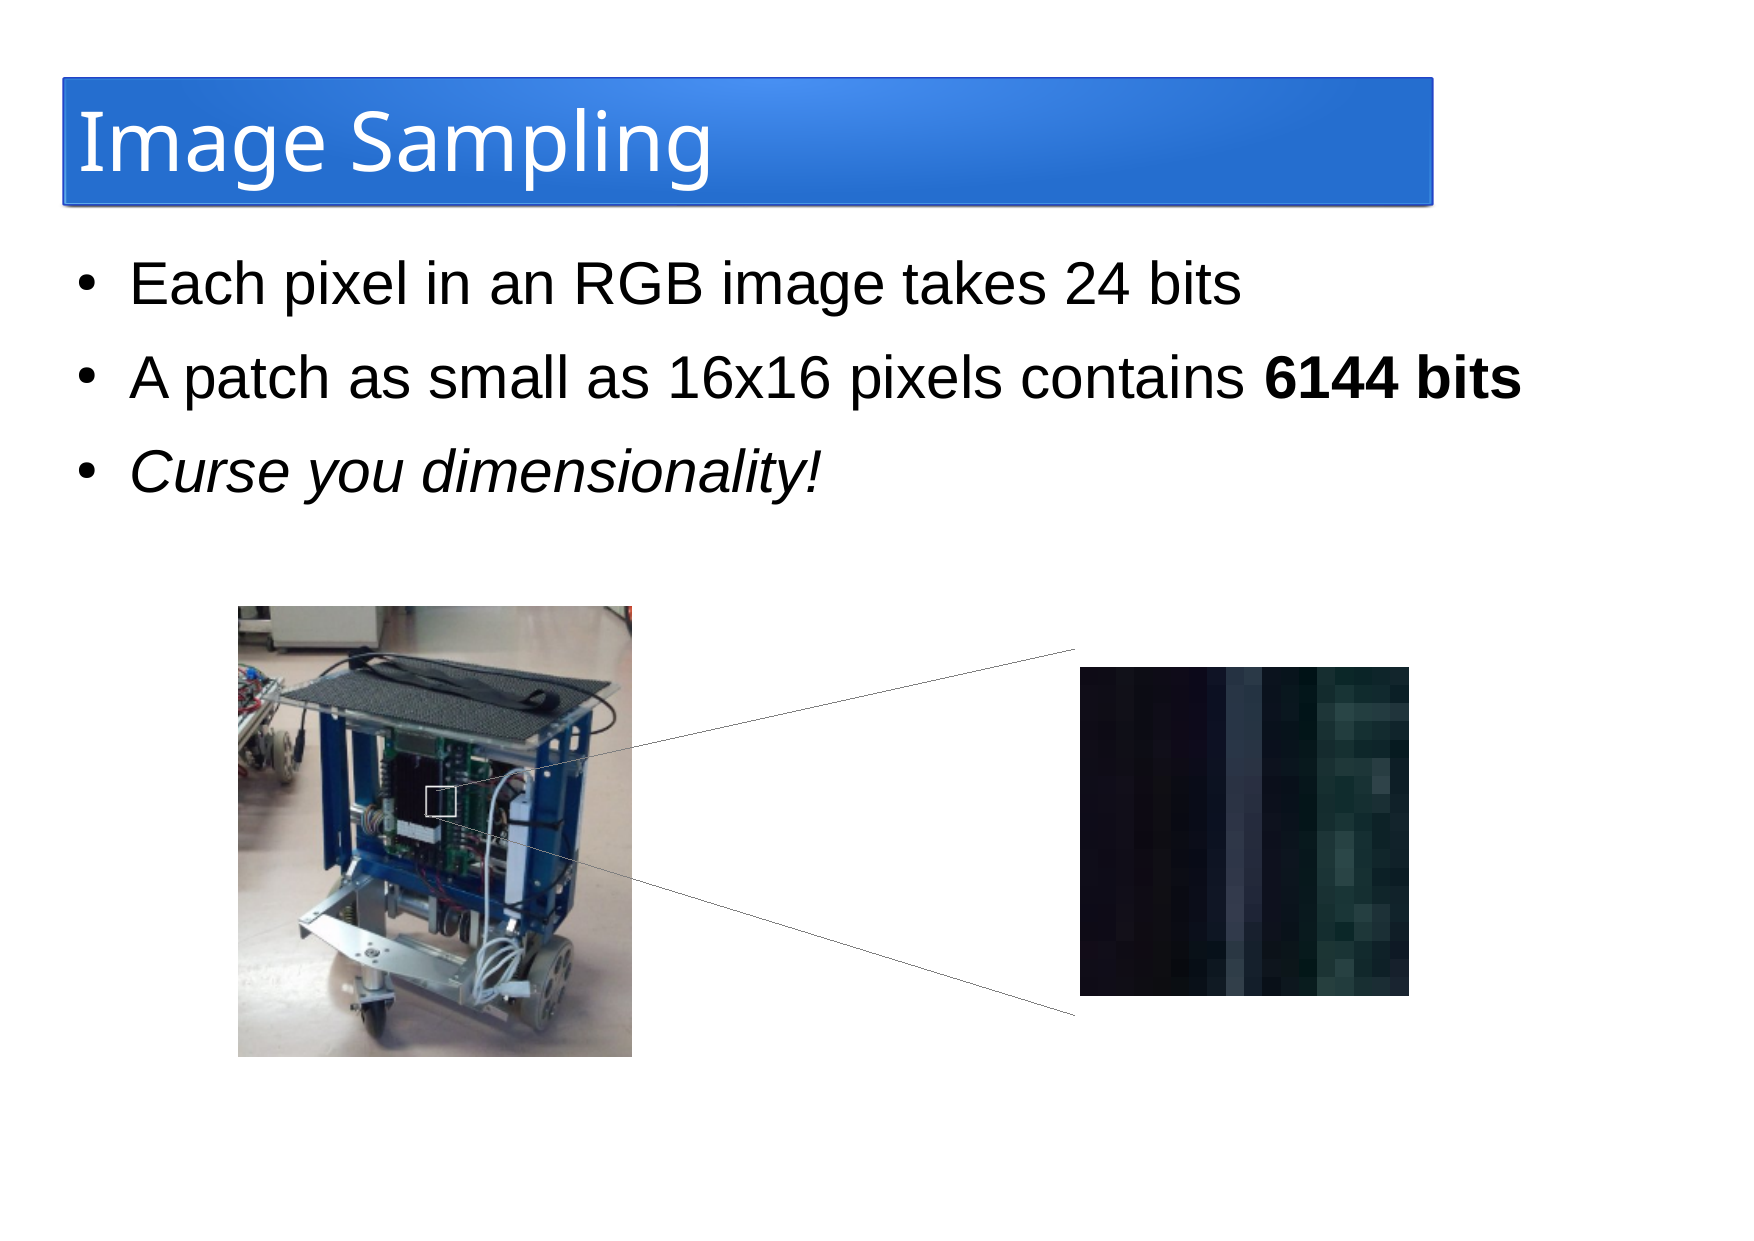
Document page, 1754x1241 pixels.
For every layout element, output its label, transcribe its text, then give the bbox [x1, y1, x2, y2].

picture [1080, 667, 1409, 996]
title Image Sampling [78, 80, 1429, 198]
picture [238, 606, 632, 1057]
picture [58, 77, 1439, 209]
list Each pixel in an RGB image takes 24 bits A patch as small as 16x16 pixels contains 6144 bits Curse you dimensionality! [58, 249, 1696, 520]
